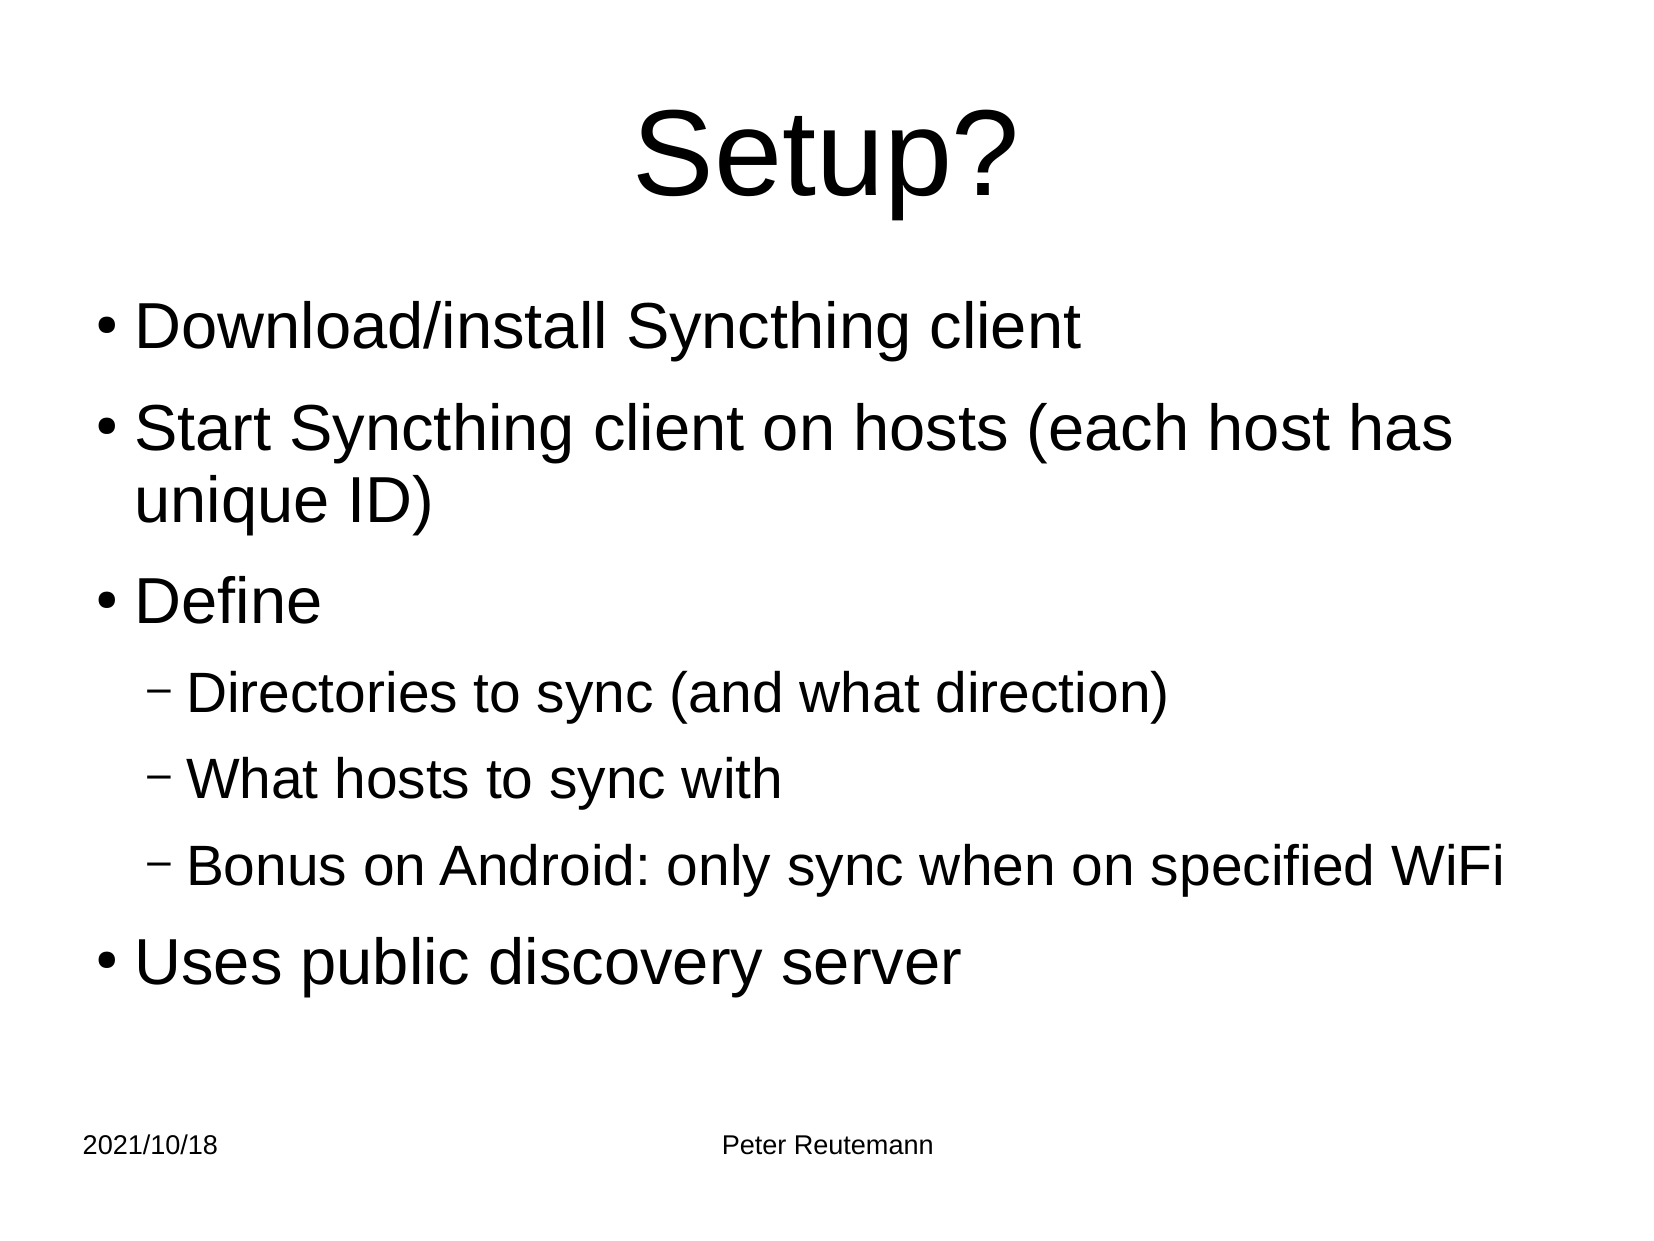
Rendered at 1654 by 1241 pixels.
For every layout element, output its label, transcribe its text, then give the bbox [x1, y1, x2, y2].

list Download/install Syncthing client Start Syncthing client on hosts (each host has unique ID) Define Directories to sync (and what direction) What hosts to sync with Bonus on Android: only sync when on specified WiFi Uses public discovery server [82, 290, 1571, 1010]
title Setup? [82, 49, 1571, 257]
